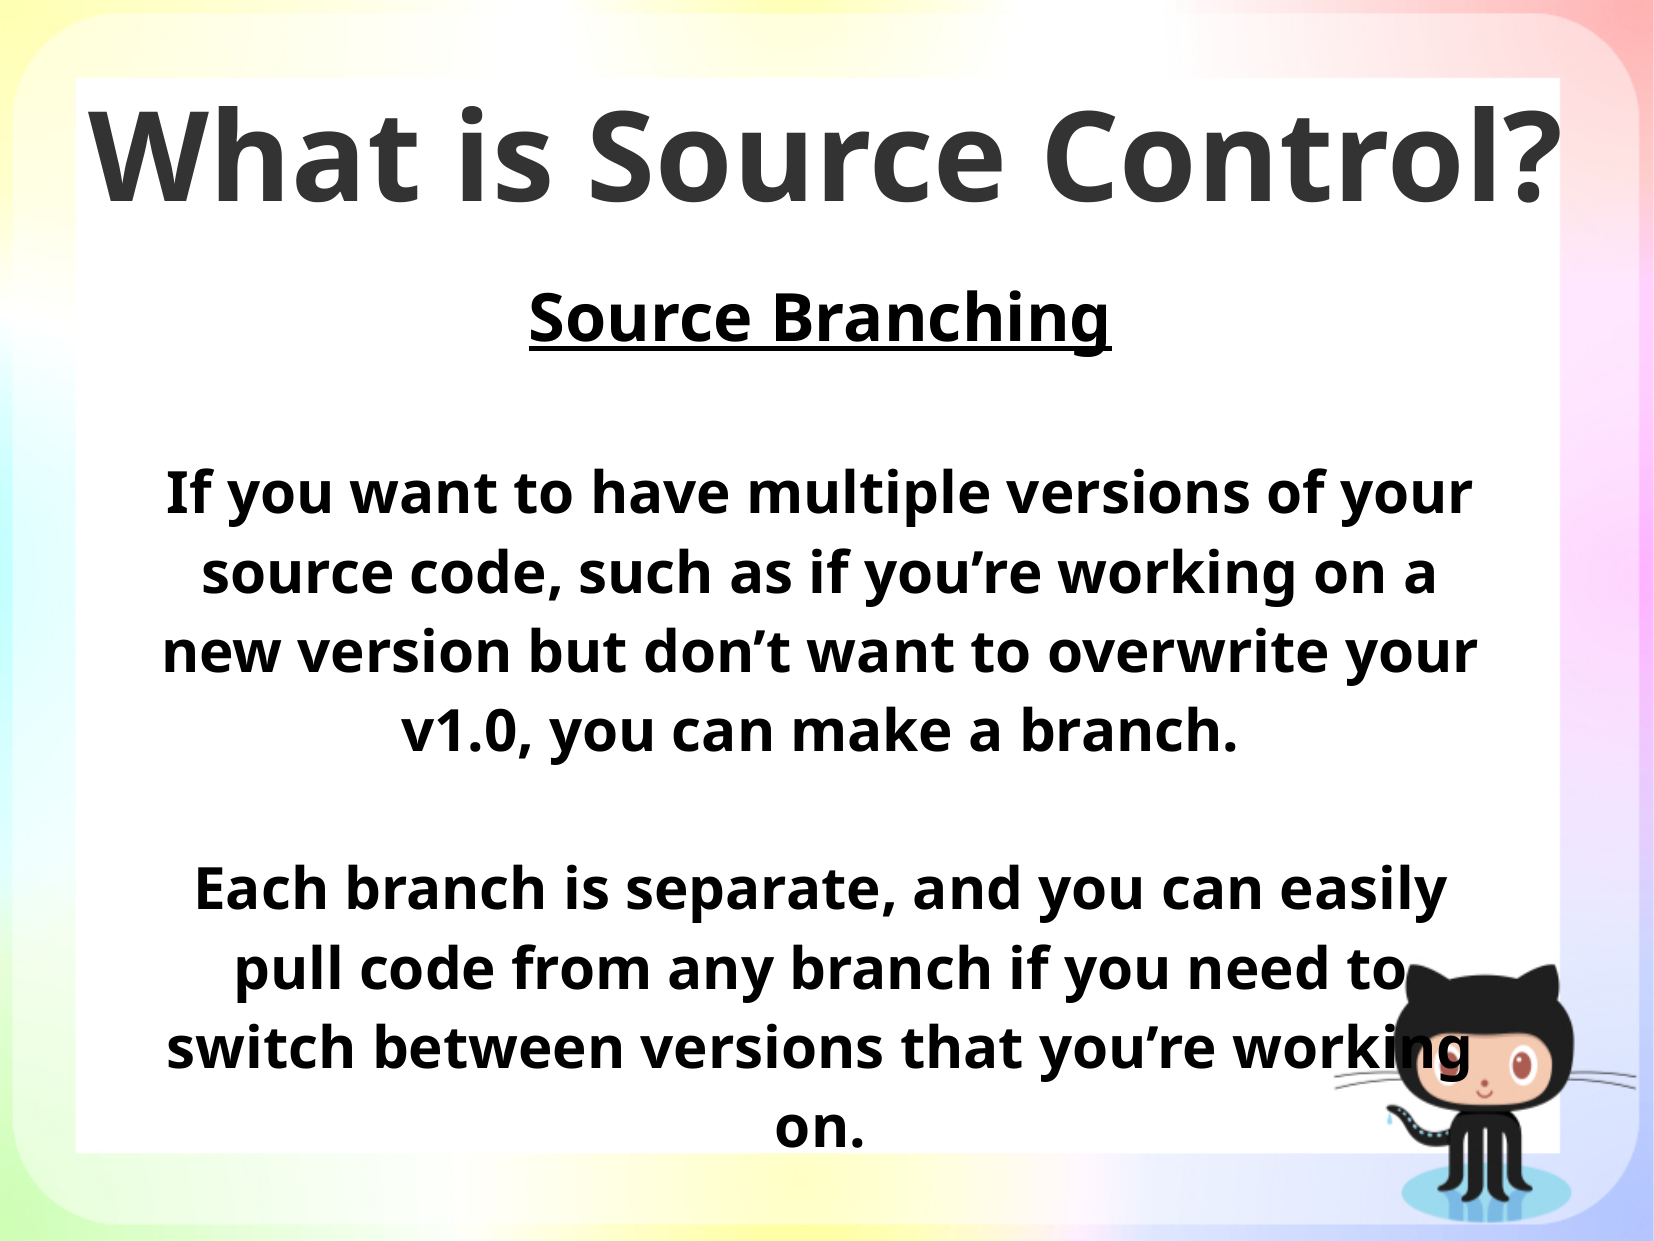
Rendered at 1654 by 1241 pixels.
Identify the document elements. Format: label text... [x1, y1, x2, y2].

title What is Source Control? [82, 49, 1571, 257]
text_box Source Branching If you want to have multiple versions of your source code, such as if you’re working on a new version but don’t want to overwrite your v1.0, you can make a branch. Each branch is separate, and you can easily pull code from any branch if you need to switch between versions that you’re working on. [135, 270, 1506, 1049]
picture [0, 0, 1654, 1241]
